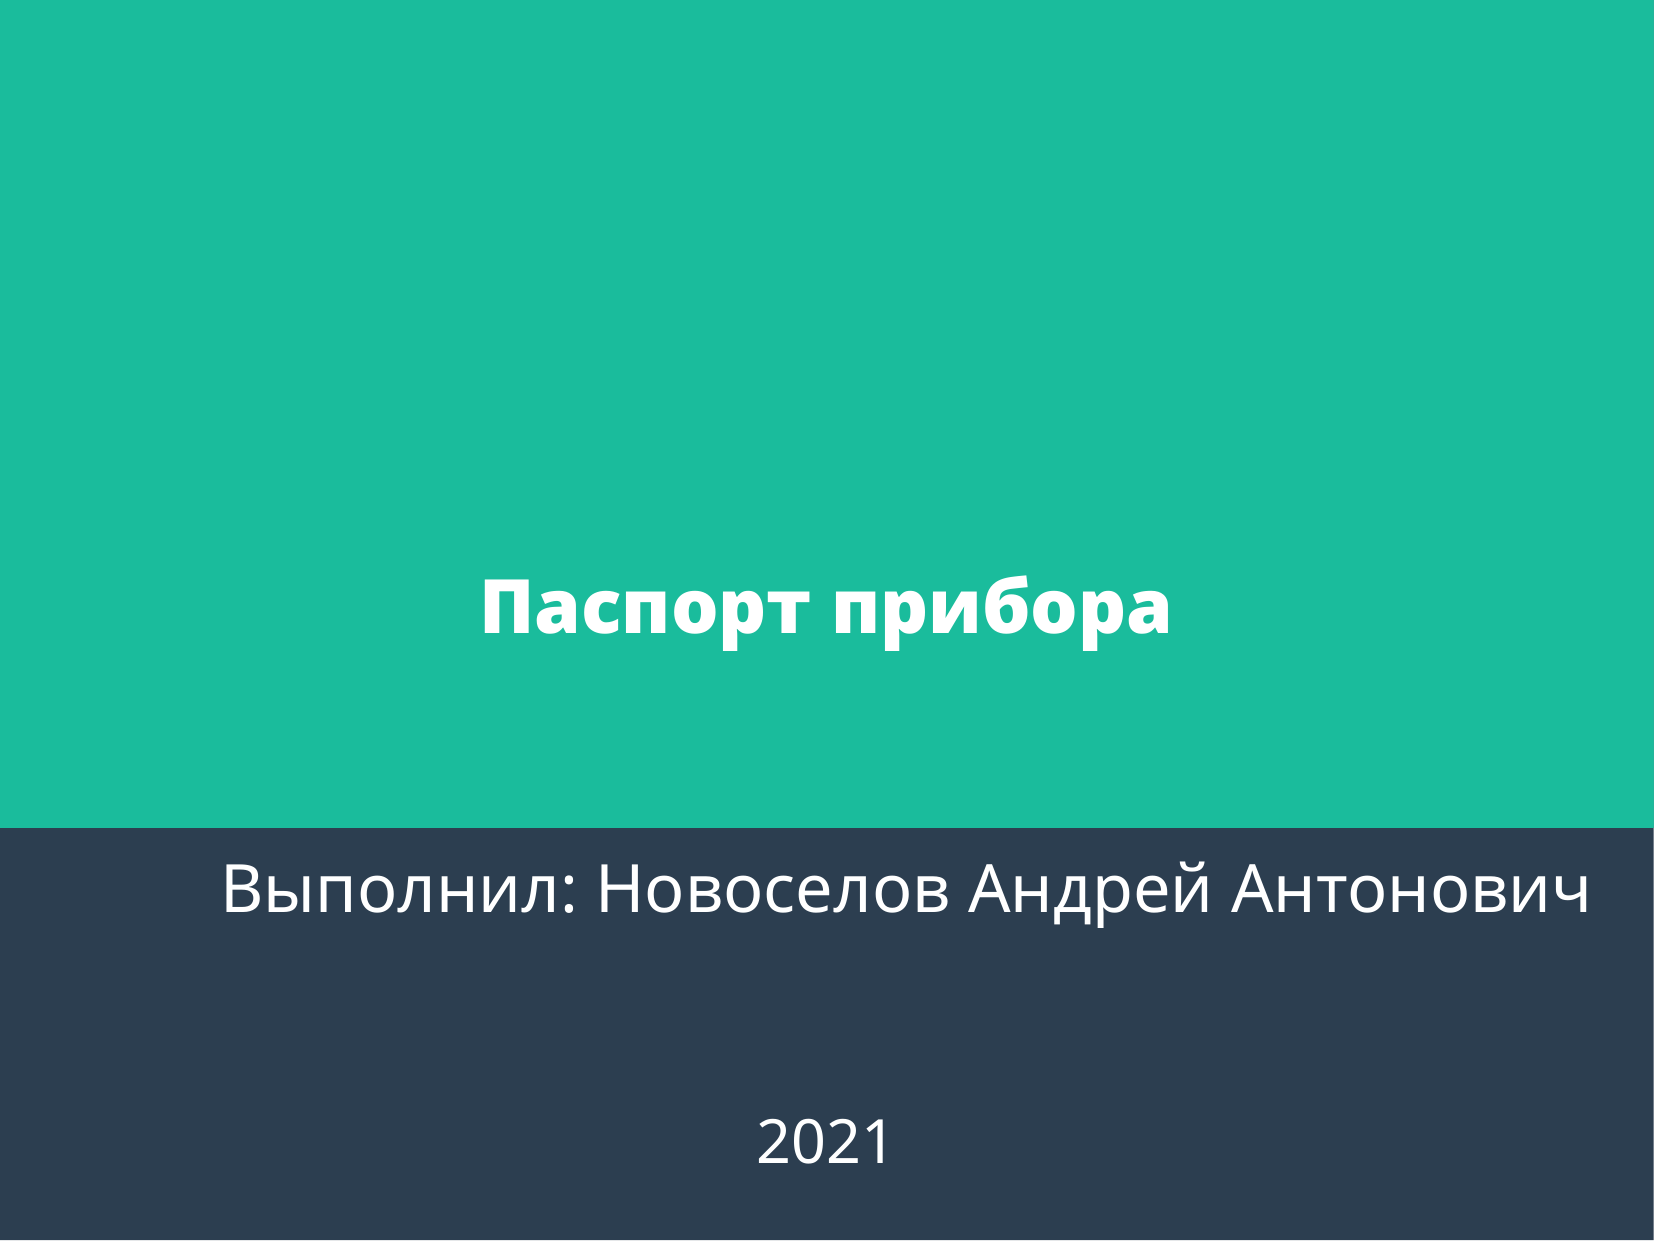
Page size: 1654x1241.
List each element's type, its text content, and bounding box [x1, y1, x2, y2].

title Паспорт прибора [58, 390, 1595, 768]
subtitle Выполнил: Новоселов Андрей Антонович 2021 [58, 866, 1595, 1181]
